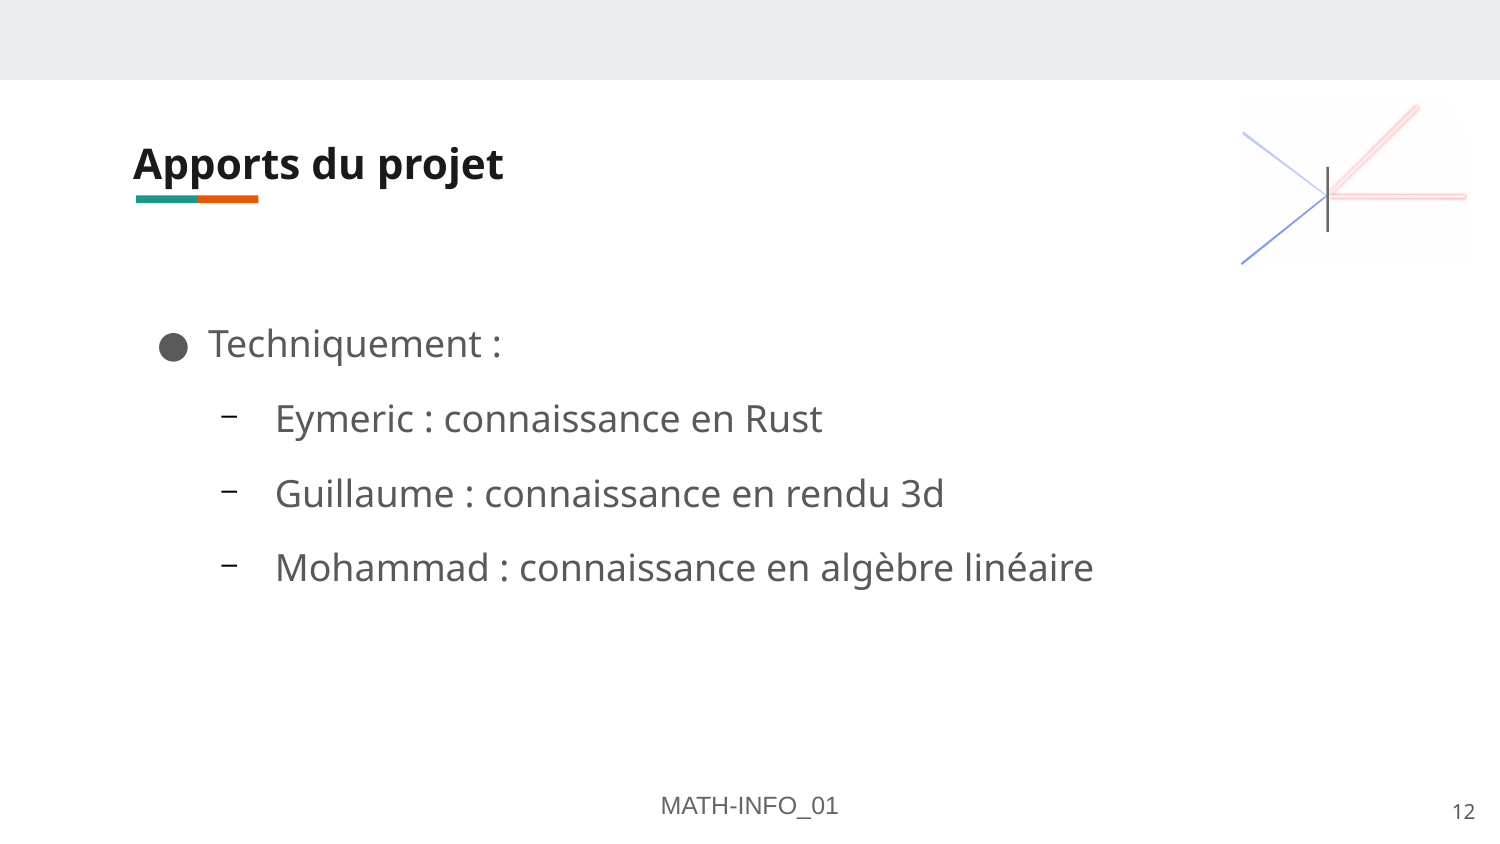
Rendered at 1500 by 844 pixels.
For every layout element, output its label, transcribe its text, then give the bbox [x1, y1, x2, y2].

list Techniquement : Eymeric : connaissance en Rust Guillaume : connaissance en rendu 3d Mohammad : connaissance en algèbre linéaire [118, 295, 1380, 739]
picture [1240, 100, 1469, 266]
title Apports du projet [118, 118, 1240, 207]
text_box MATH-INFO_01 [645, 784, 855, 827]
